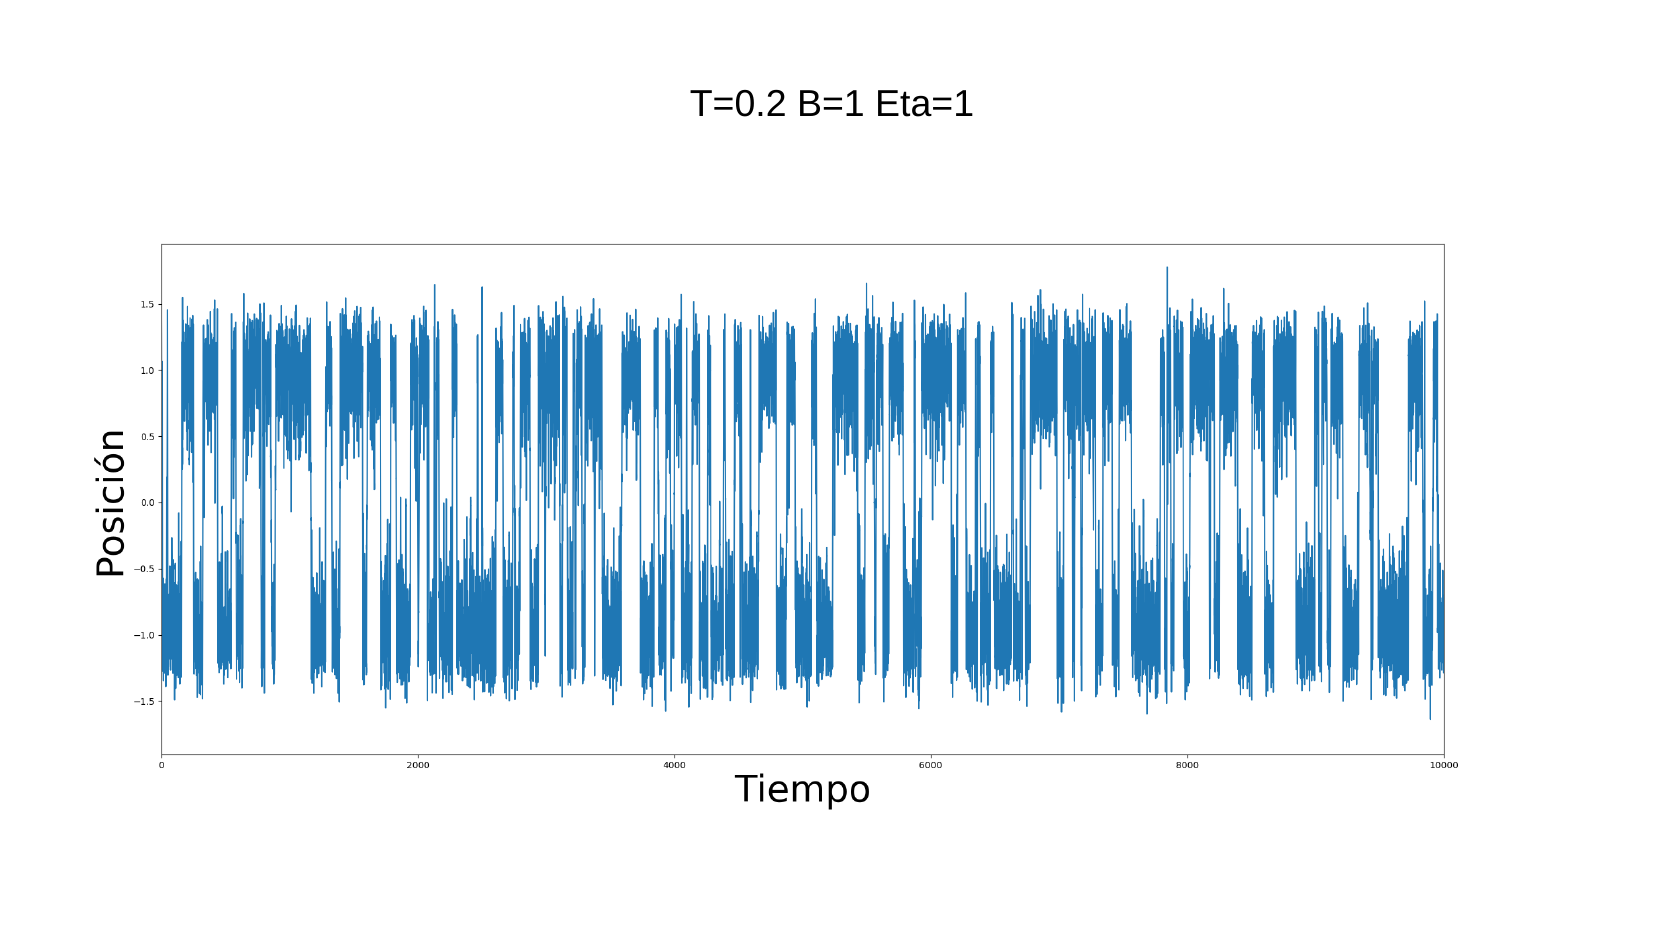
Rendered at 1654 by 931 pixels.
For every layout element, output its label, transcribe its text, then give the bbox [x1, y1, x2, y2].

picture [0, 164, 1609, 827]
text_box T=0.2 B=1 Eta=1 [675, 75, 990, 132]
